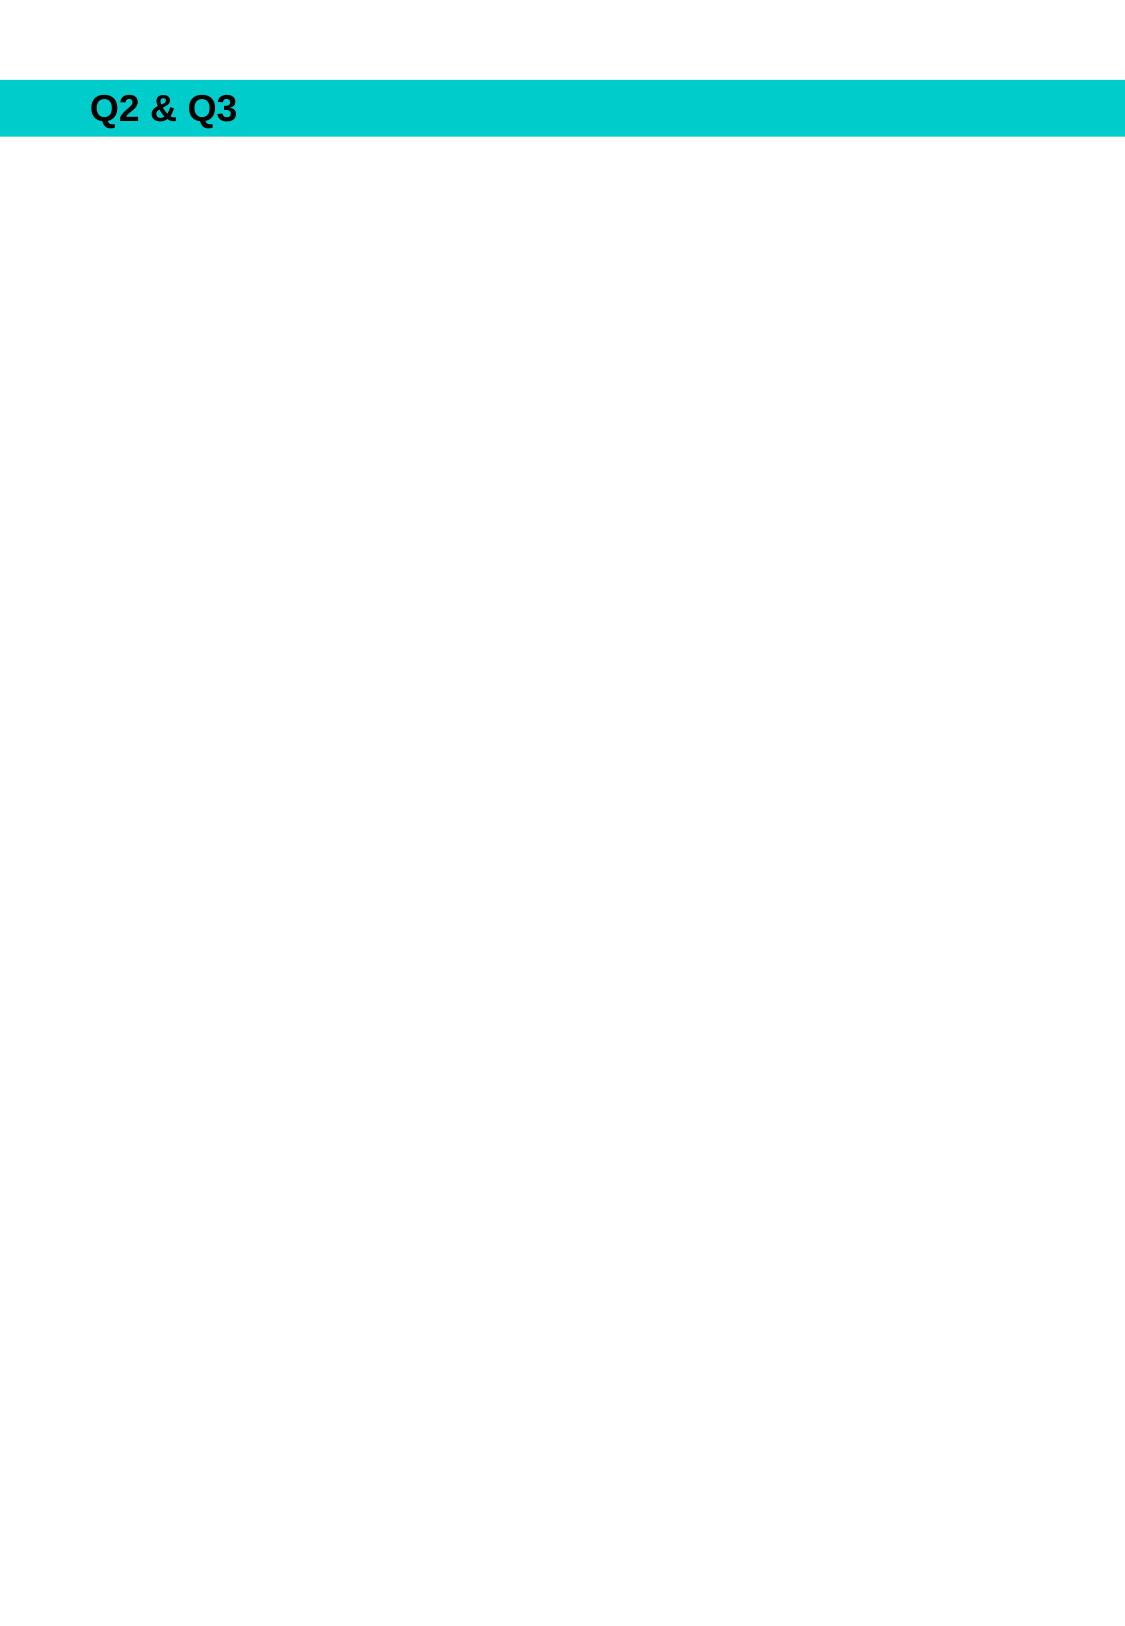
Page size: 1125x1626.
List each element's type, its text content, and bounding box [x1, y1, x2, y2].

text_box Q2 & Q3 [0, 79, 1125, 137]
